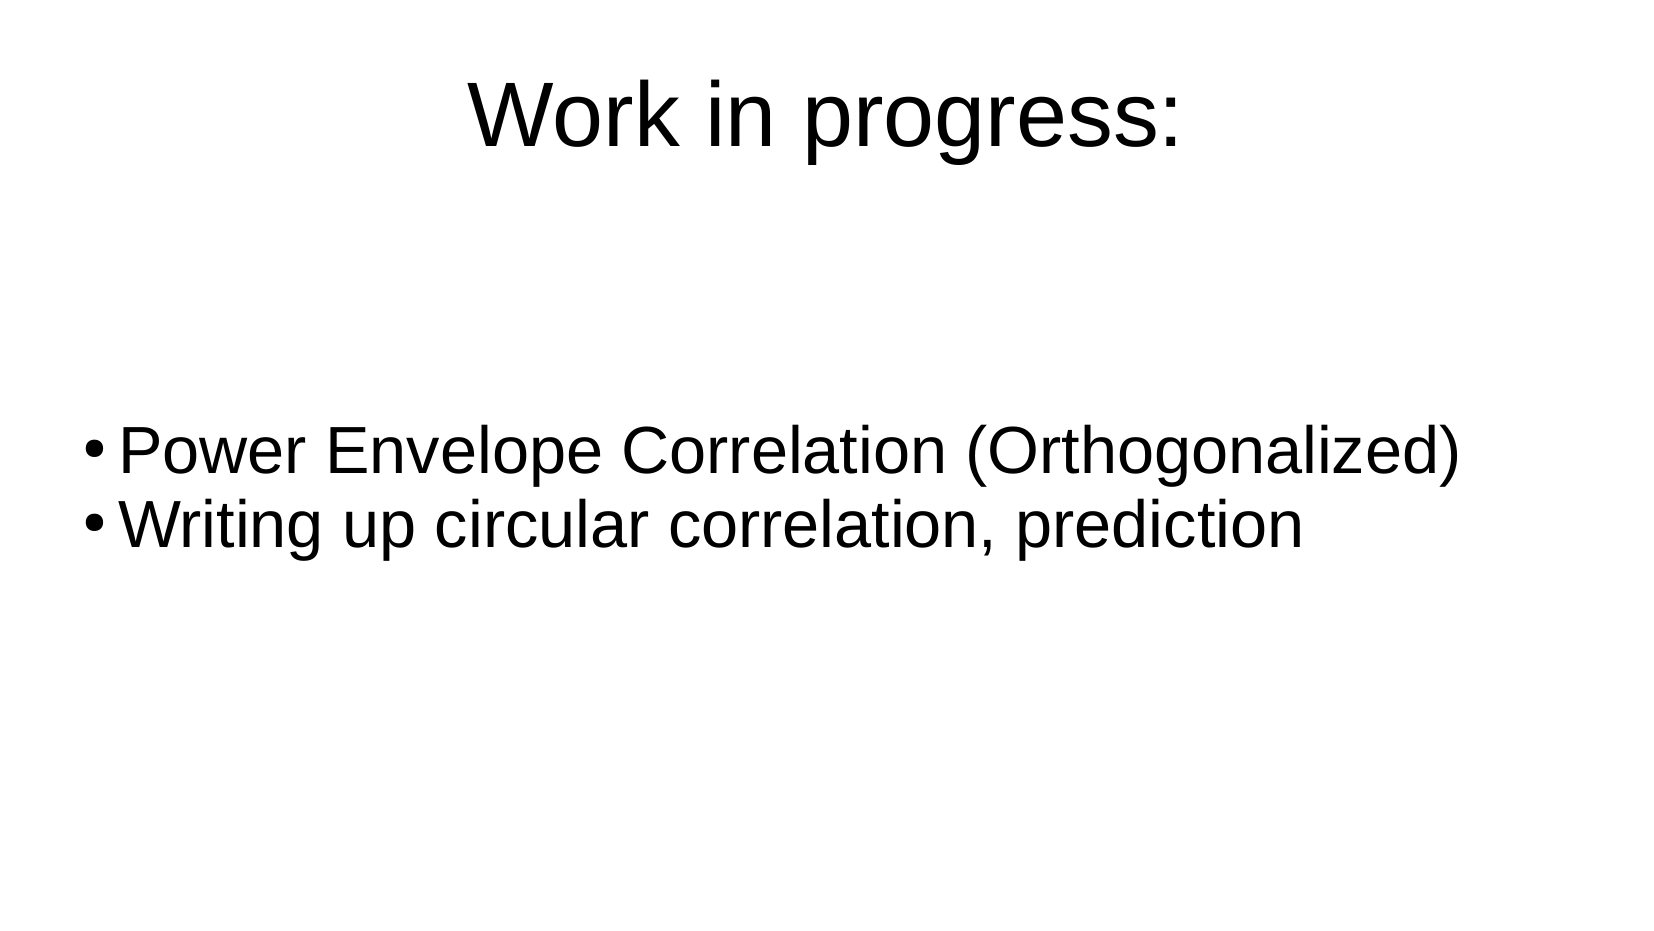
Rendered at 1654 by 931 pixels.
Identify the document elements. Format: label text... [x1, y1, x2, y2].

subtitle Power Envelope Correlation (Orthogonalized) Writing up circular correlation, prediction [82, 217, 1571, 758]
title Work in progress: [82, 37, 1571, 193]
